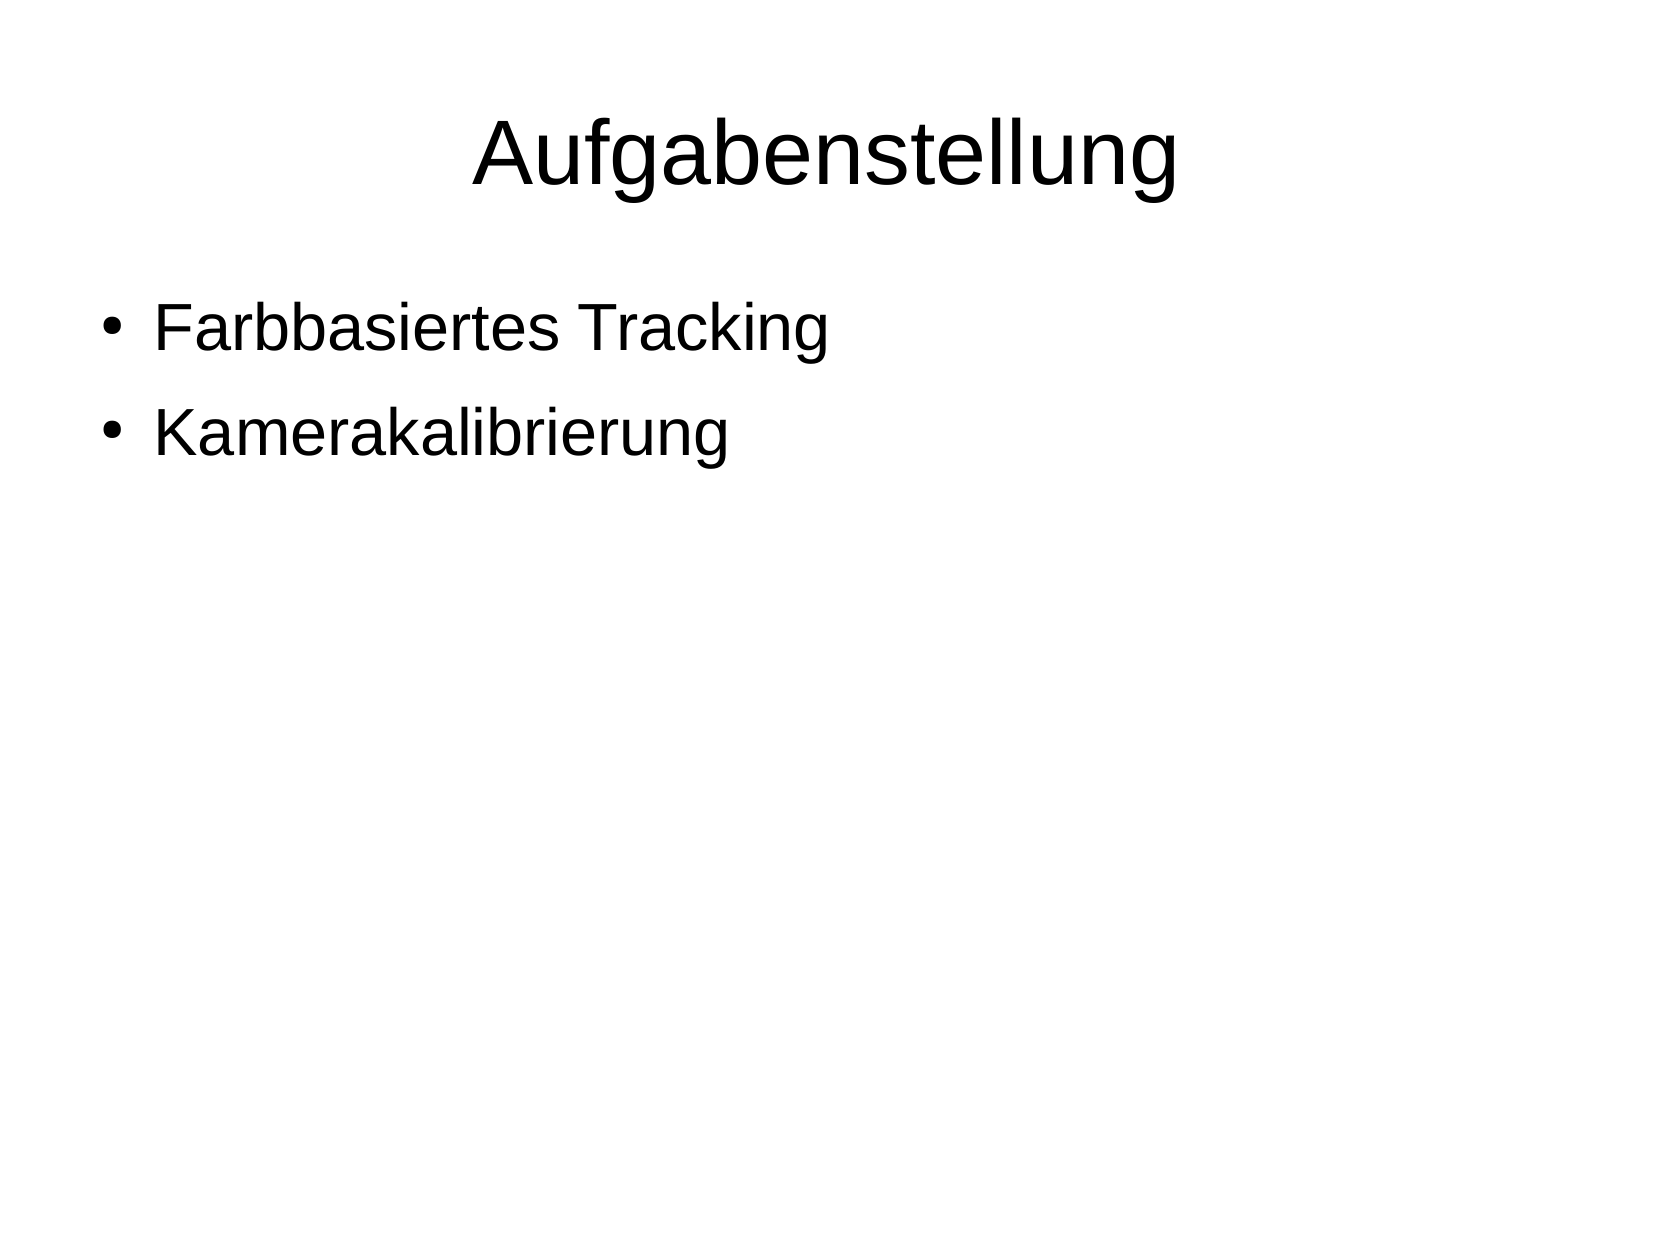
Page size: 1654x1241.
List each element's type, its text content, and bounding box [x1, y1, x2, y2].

title Aufgabenstellung [82, 49, 1571, 257]
list Farbbasiertes Tracking Kamerakalibrierung [82, 290, 1571, 1010]
